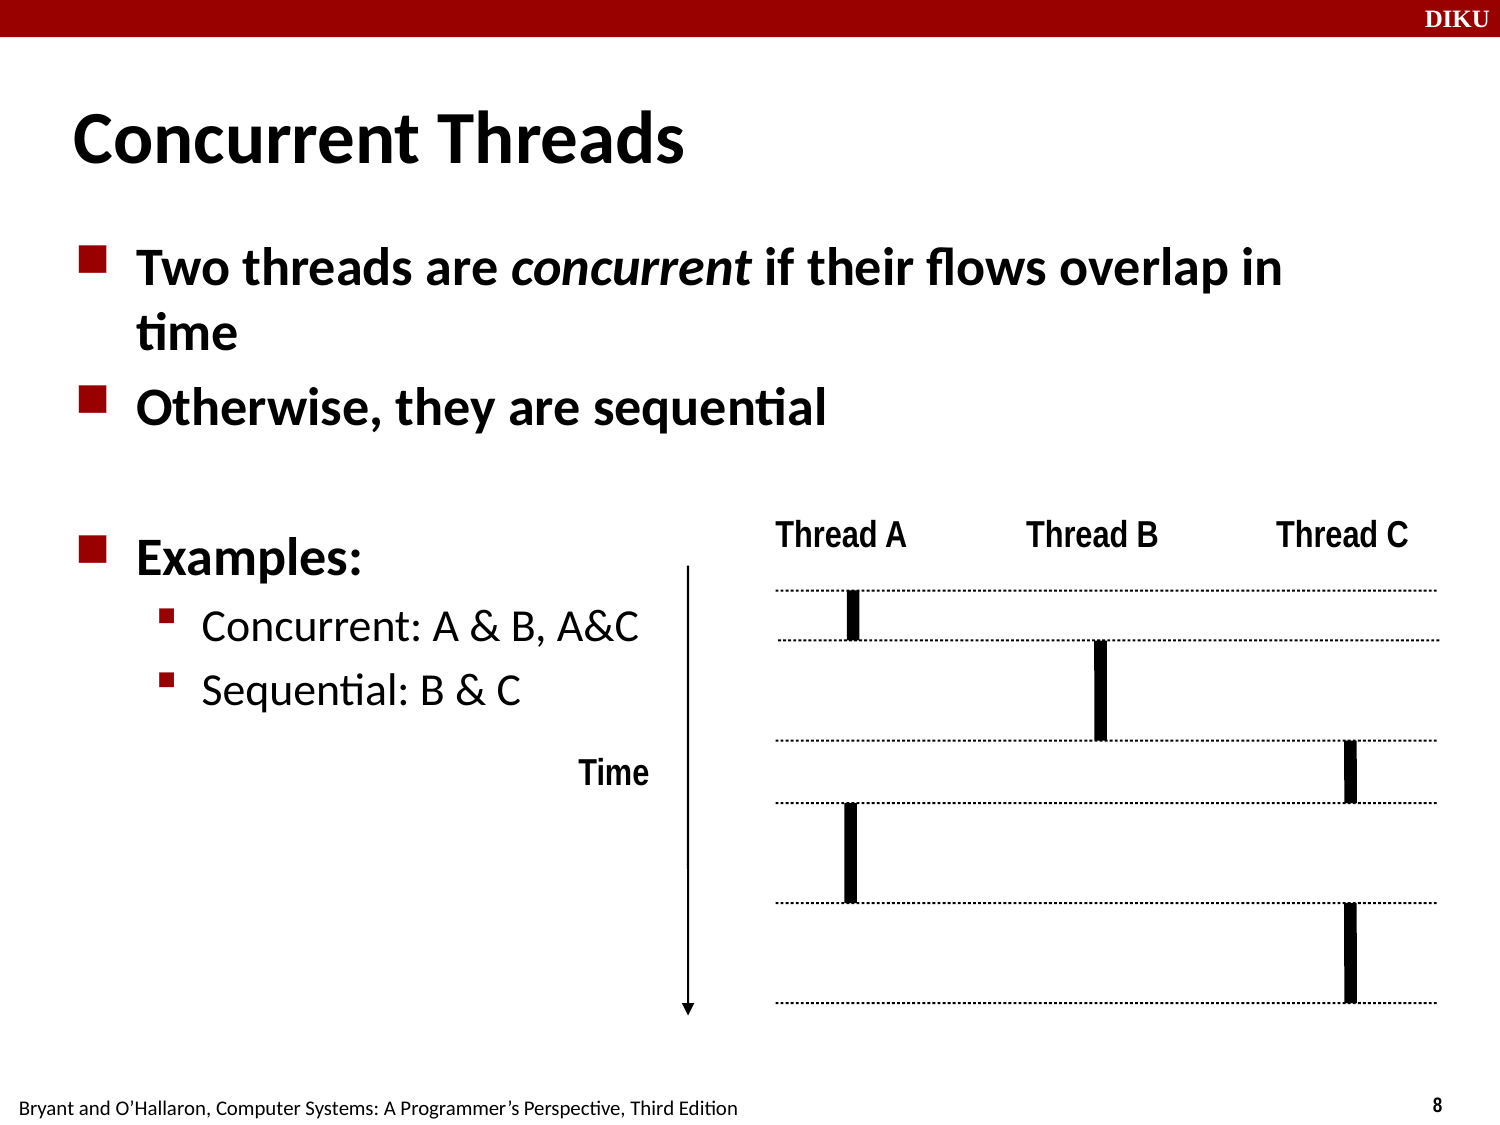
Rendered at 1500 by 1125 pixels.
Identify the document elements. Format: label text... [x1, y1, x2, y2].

text_box Thread A [760, 502, 924, 563]
text_box Concurrent Threads [58, 71, 1304, 197]
text_box Thread C [1261, 502, 1424, 563]
text_box Two threads are concurrent if their flows overlap in time Otherwise, they are sequential Examples: Concurrent: A & B, A&C Sequential: B & C [65, 223, 1361, 1039]
text_box Thread B [1011, 502, 1174, 563]
text_box Time [563, 740, 665, 801]
